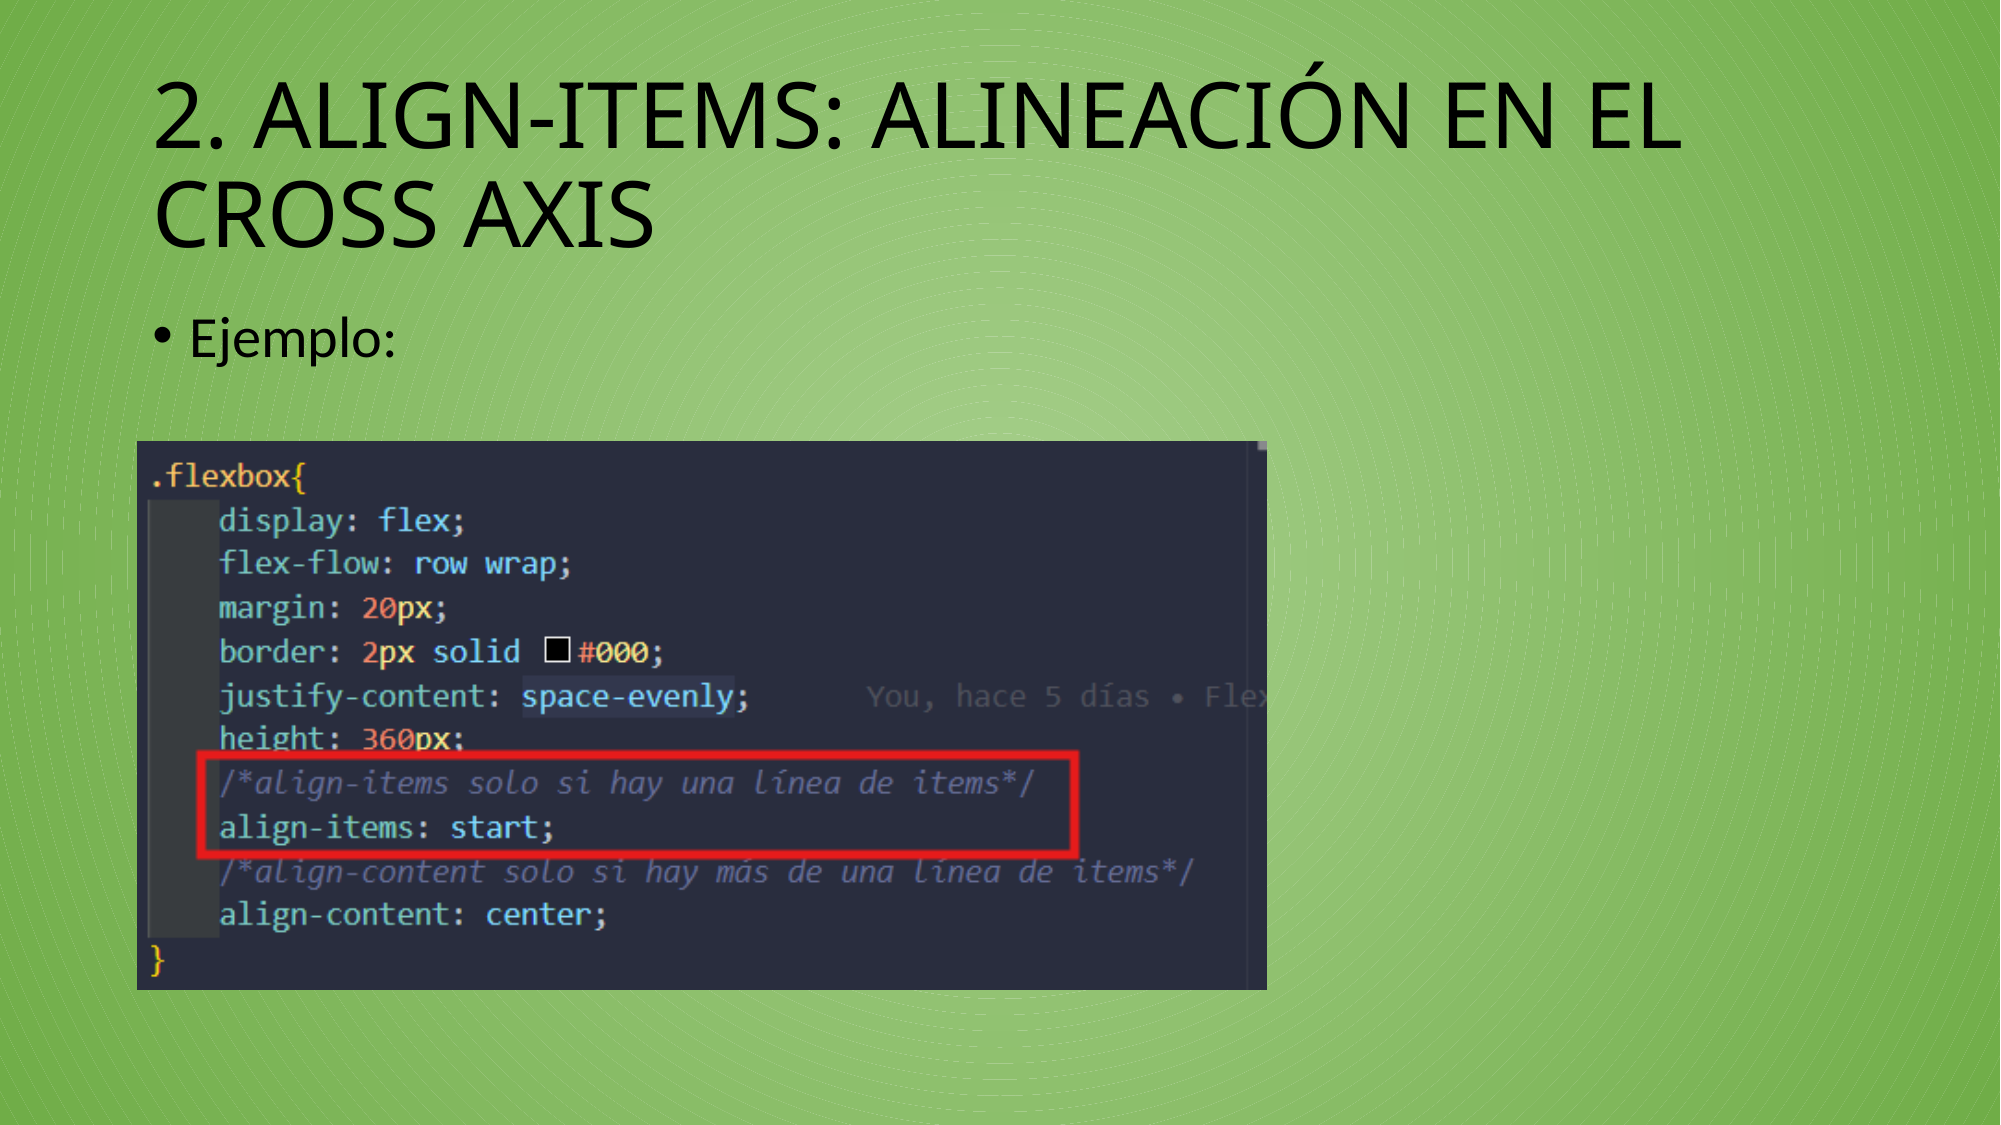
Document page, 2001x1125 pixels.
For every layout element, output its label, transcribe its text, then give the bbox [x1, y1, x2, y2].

picture [137, 441, 1267, 991]
list Ejemplo: [137, 299, 1863, 1014]
title 2. ALIGN-ITEMS: ALINEACIÓN EN EL CROSS AXIS [137, 59, 1863, 278]
